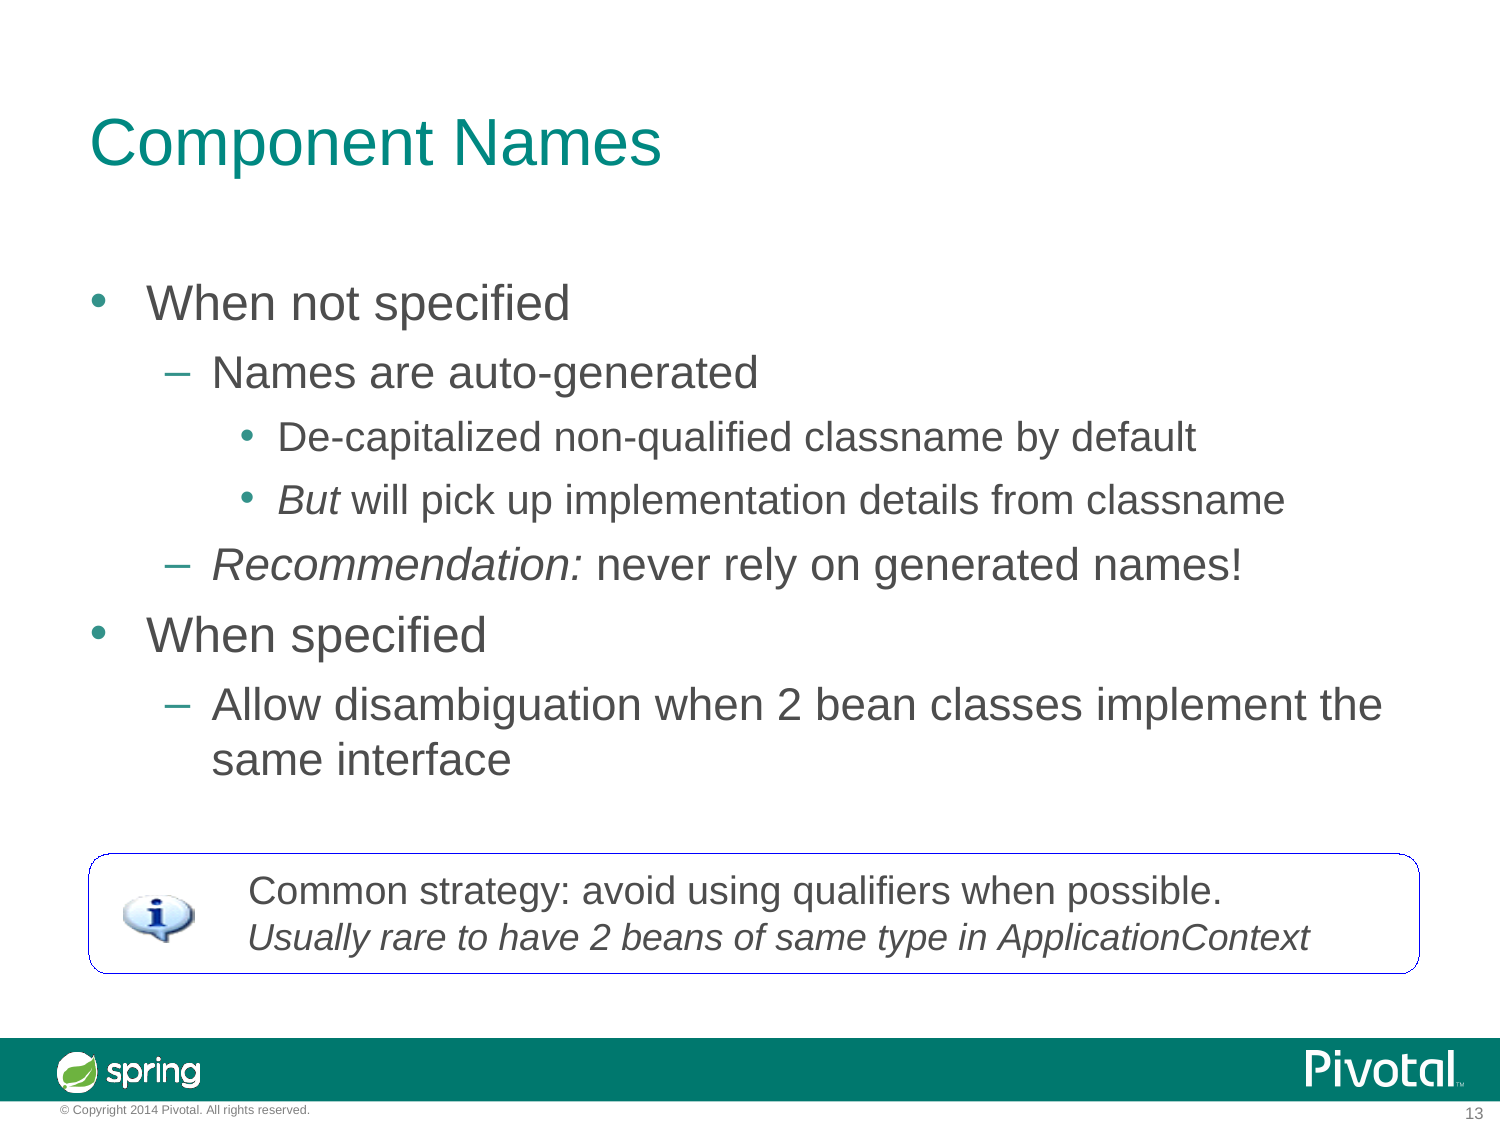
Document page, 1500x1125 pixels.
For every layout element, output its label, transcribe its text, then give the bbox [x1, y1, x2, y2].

picture [32, 1041, 210, 1103]
title Component Names [75, 45, 1426, 233]
picture [123, 895, 195, 943]
picture [1306, 1050, 1464, 1087]
list When not specified Names are auto-generated De-capitalized non-qualified classname by default But will pick up implementation details from classname Recommendation: never rely on generated names! When specified Allow disambiguation when 2 bean classes implement the same interface [75, 262, 1426, 1005]
text_box Common strategy: avoid using qualifiers when possible. Usually rare to have 2 beans of same type in ApplicationContext [211, 857, 1411, 965]
